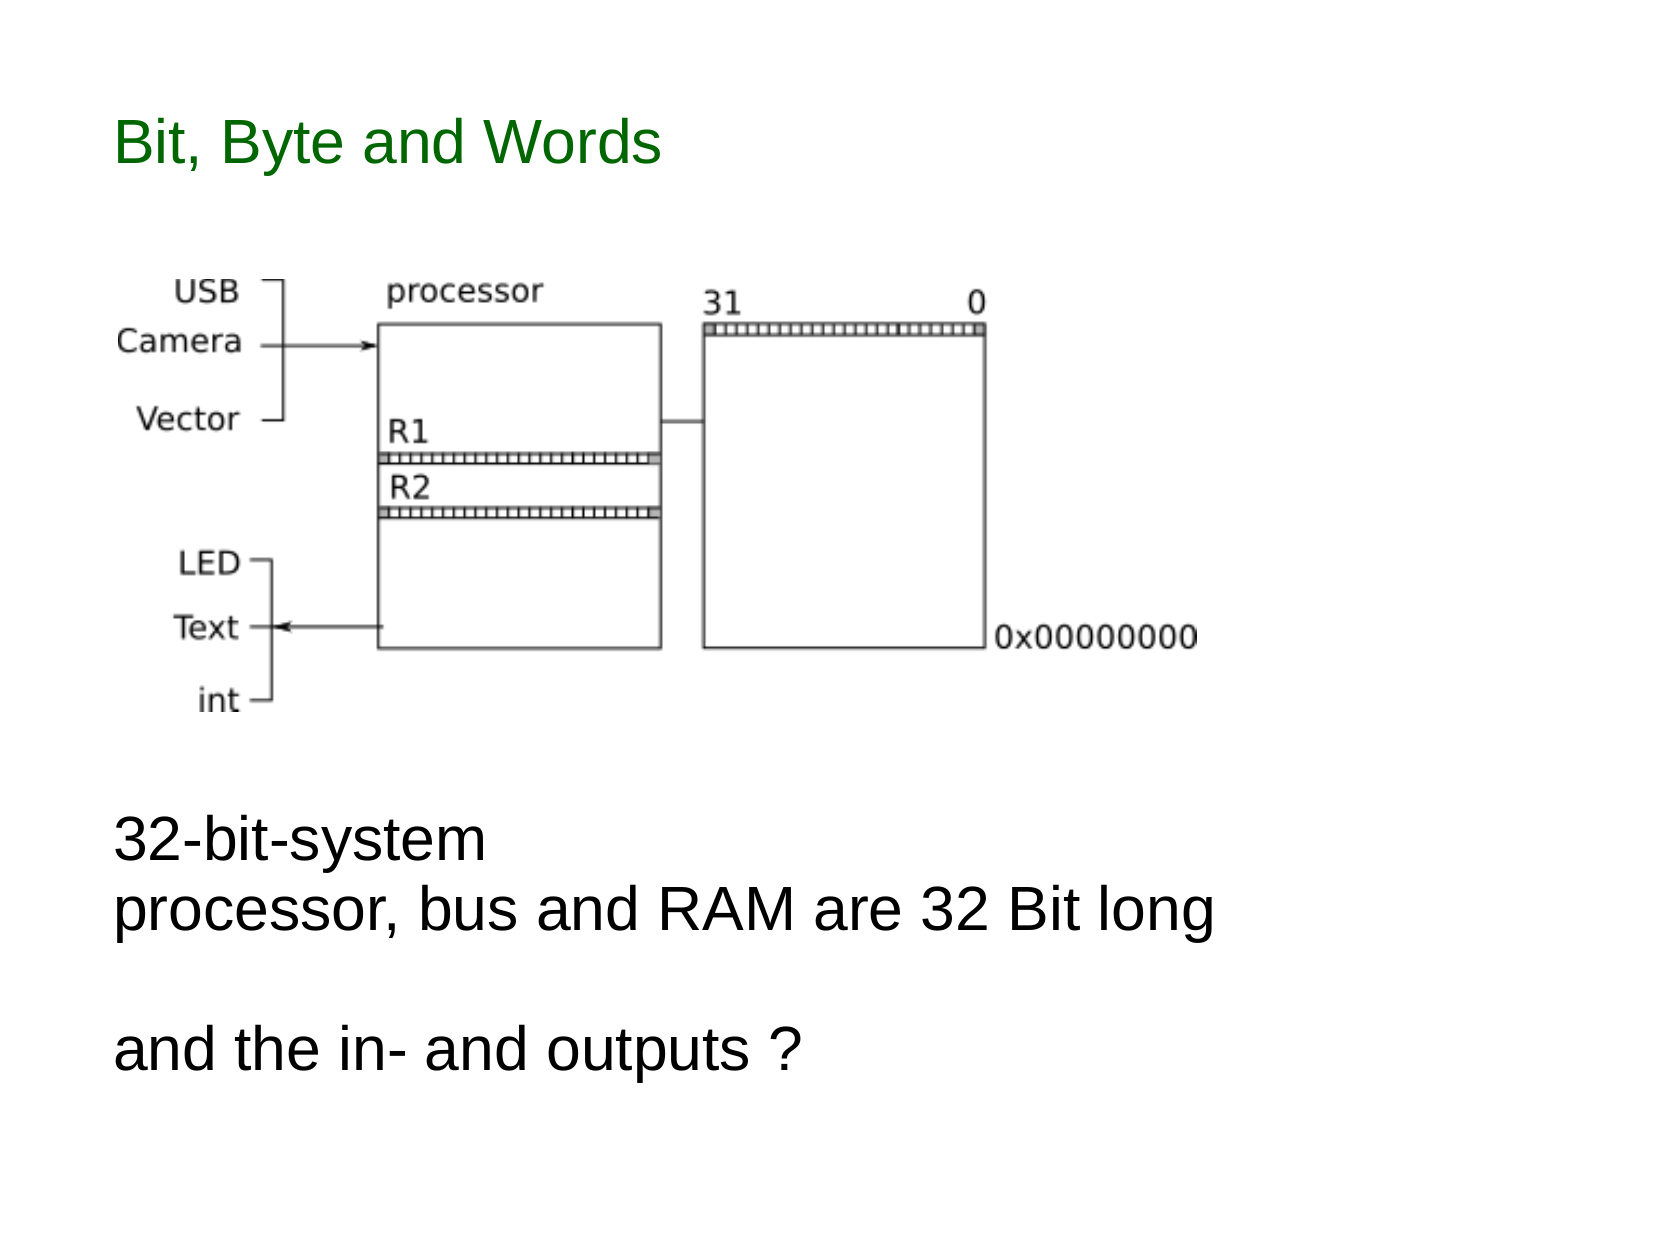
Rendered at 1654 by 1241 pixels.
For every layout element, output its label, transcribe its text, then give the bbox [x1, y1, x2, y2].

text_box Bit, Byte and Words 32-bit-system processor, bus and RAM are 32 Bit long and the in- and outputs ? [113, 105, 1531, 1085]
